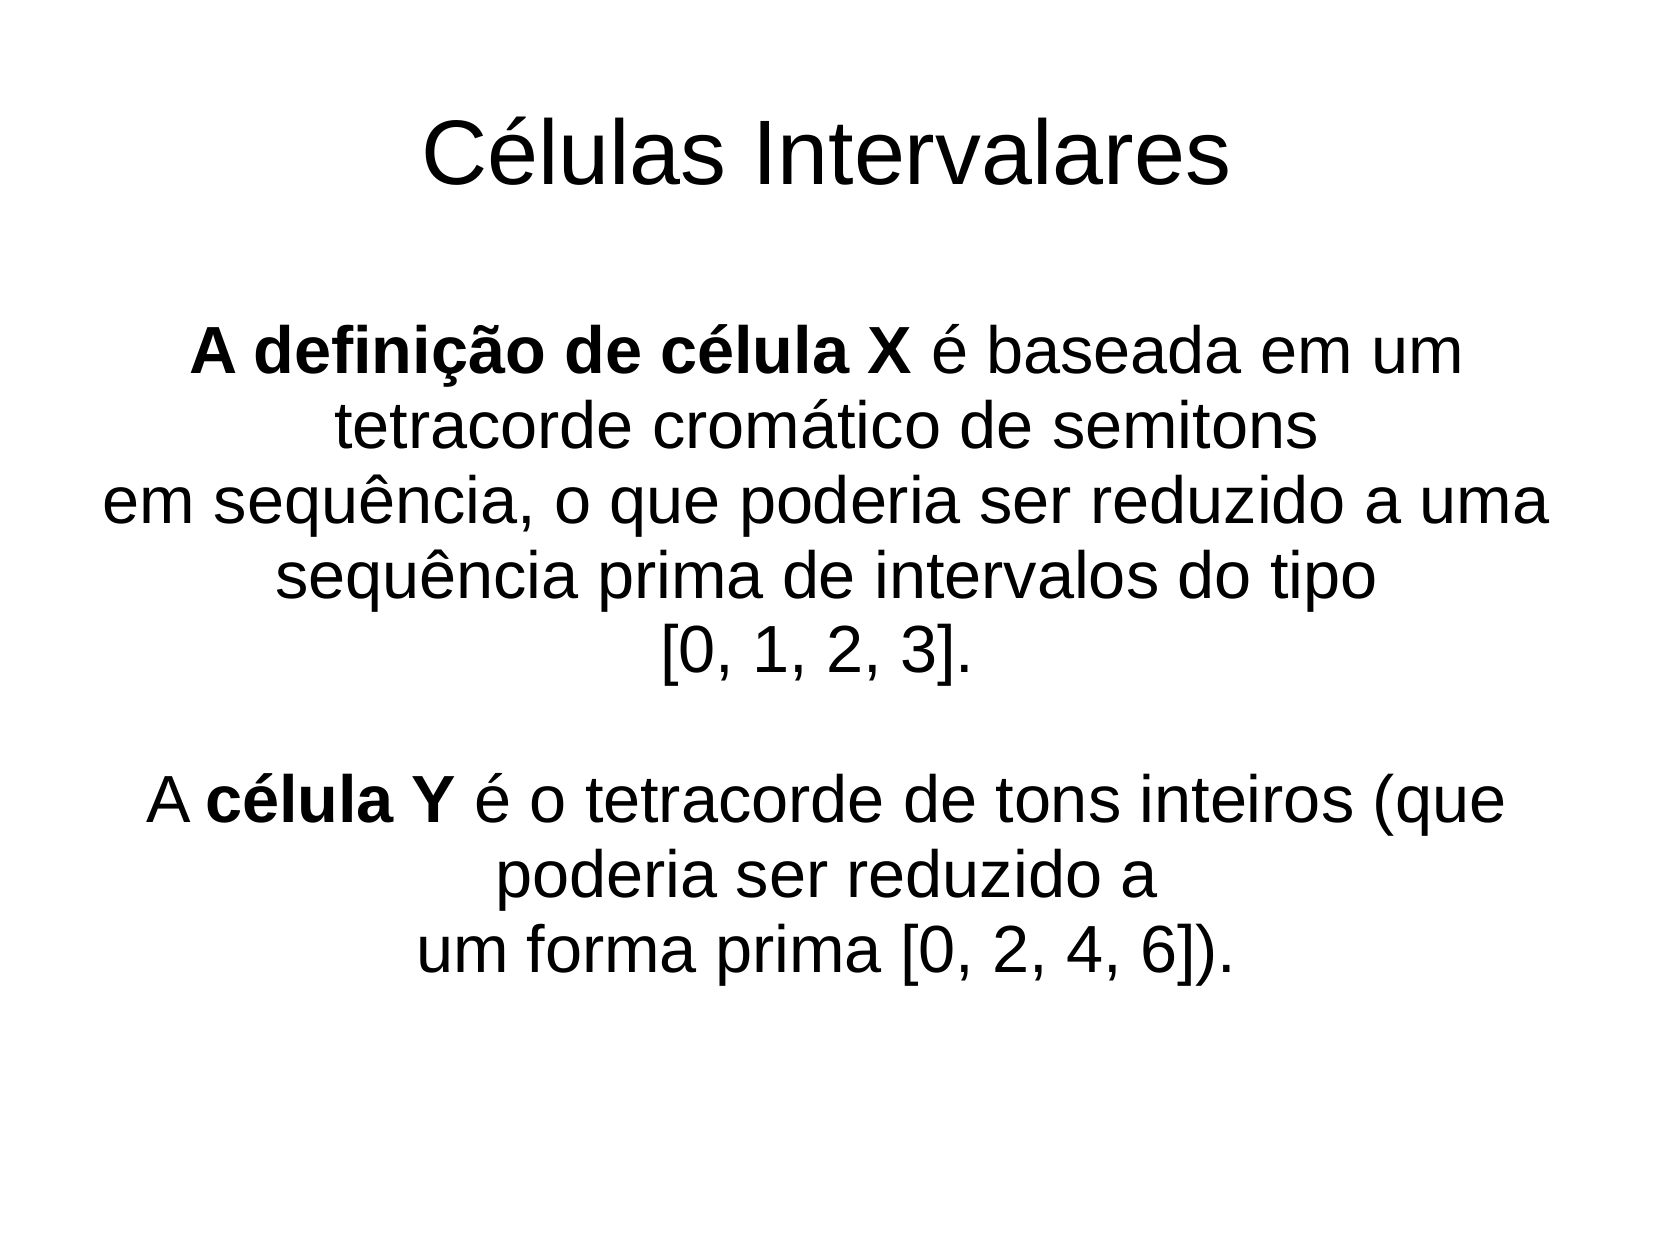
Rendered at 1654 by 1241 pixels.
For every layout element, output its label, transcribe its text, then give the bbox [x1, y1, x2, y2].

subtitle A definição de célula X é baseada em um tetracorde cromático de semitons em sequência, o que poderia ser reduzido a uma sequência prima de intervalos do tipo [0, 1, 2, 3]. A célula Y é o tetracorde de tons inteiros (que poderia ser reduzido a um forma prima [0, 2, 4, 6]). [82, 0, 1571, 1241]
